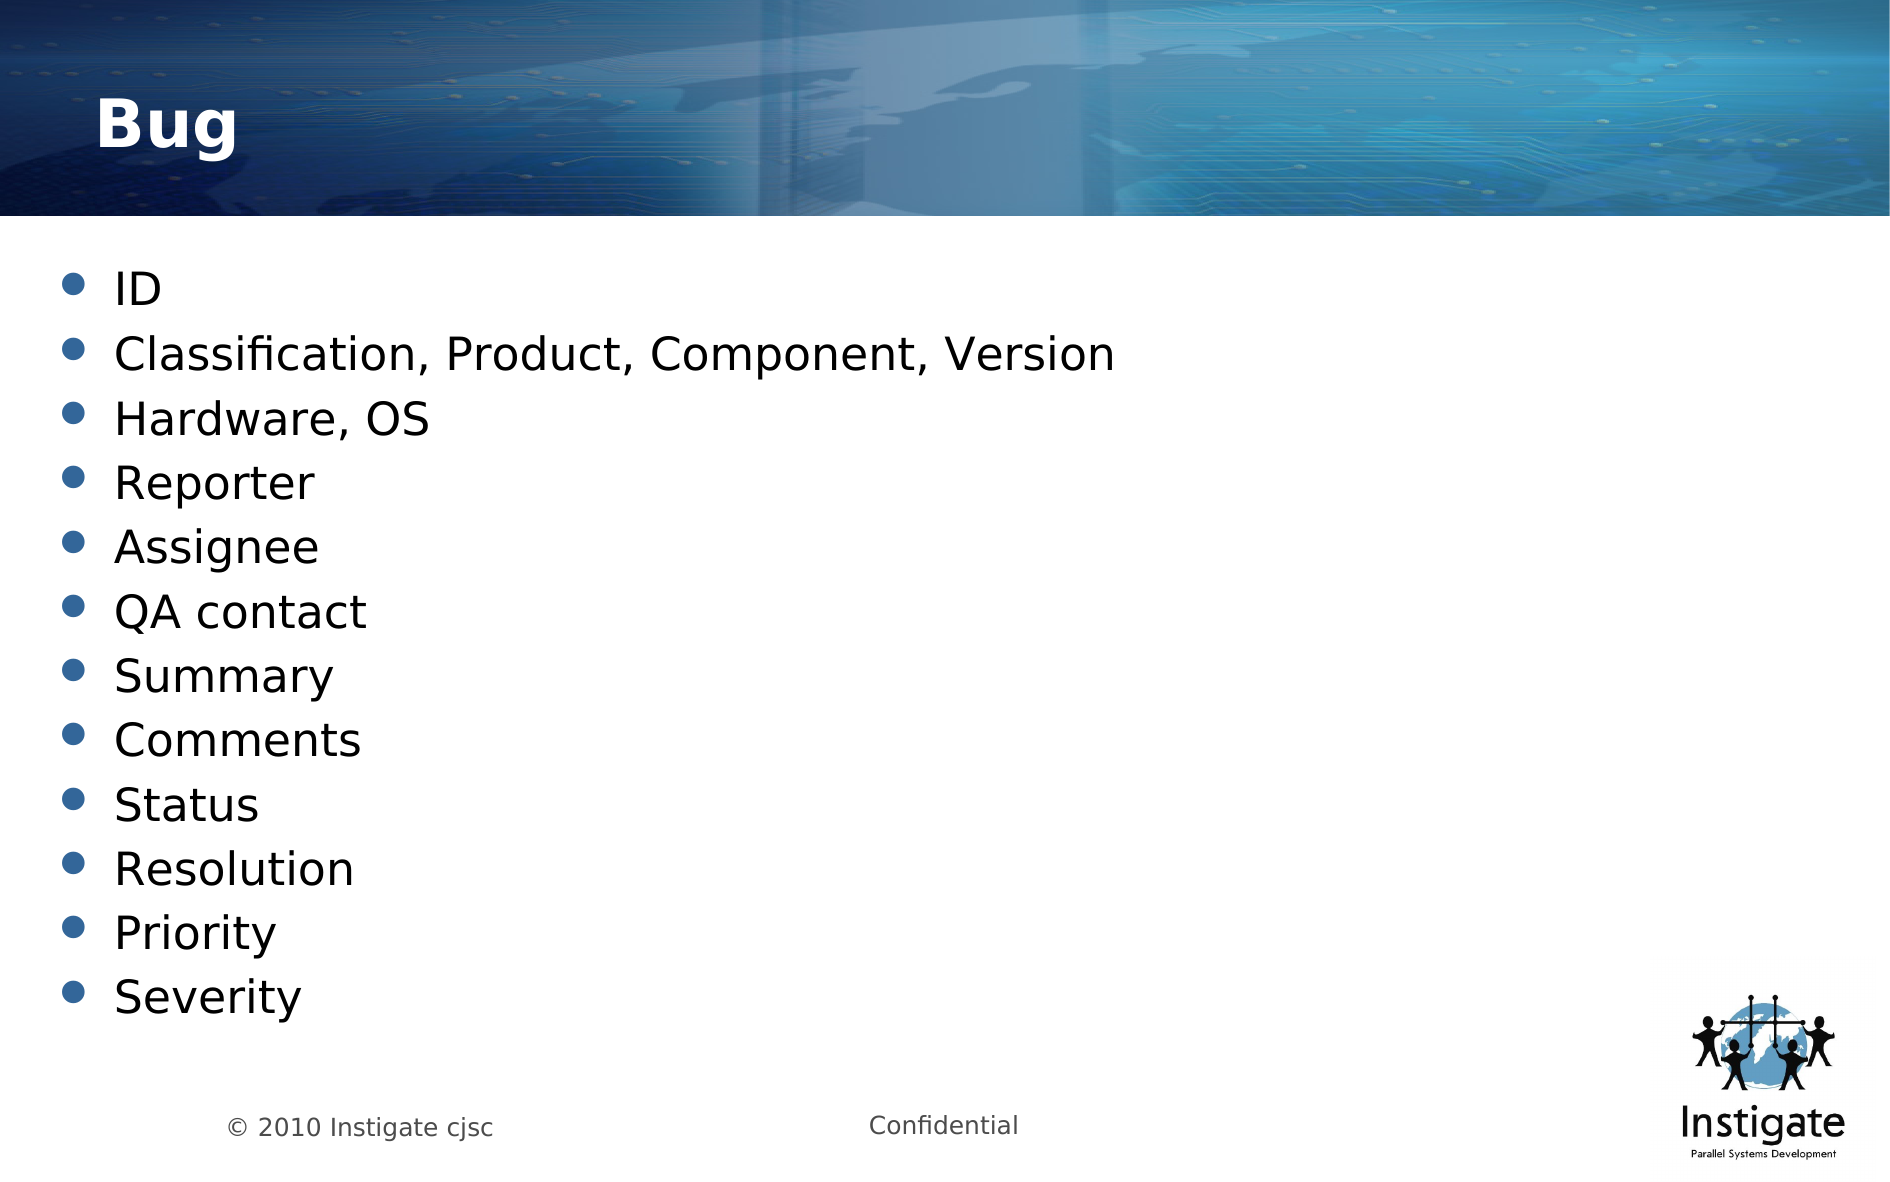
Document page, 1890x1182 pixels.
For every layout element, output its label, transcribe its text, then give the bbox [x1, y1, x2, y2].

picture [0, 0, 1890, 216]
picture [1650, 956, 1876, 1182]
title Bug [94, 54, 1793, 210]
list ID Classification, Product, Component, Version Hardware, OS Reporter Assignee QA contact Summary Comments Status Resolution Priority Severity [59, 236, 1831, 1001]
